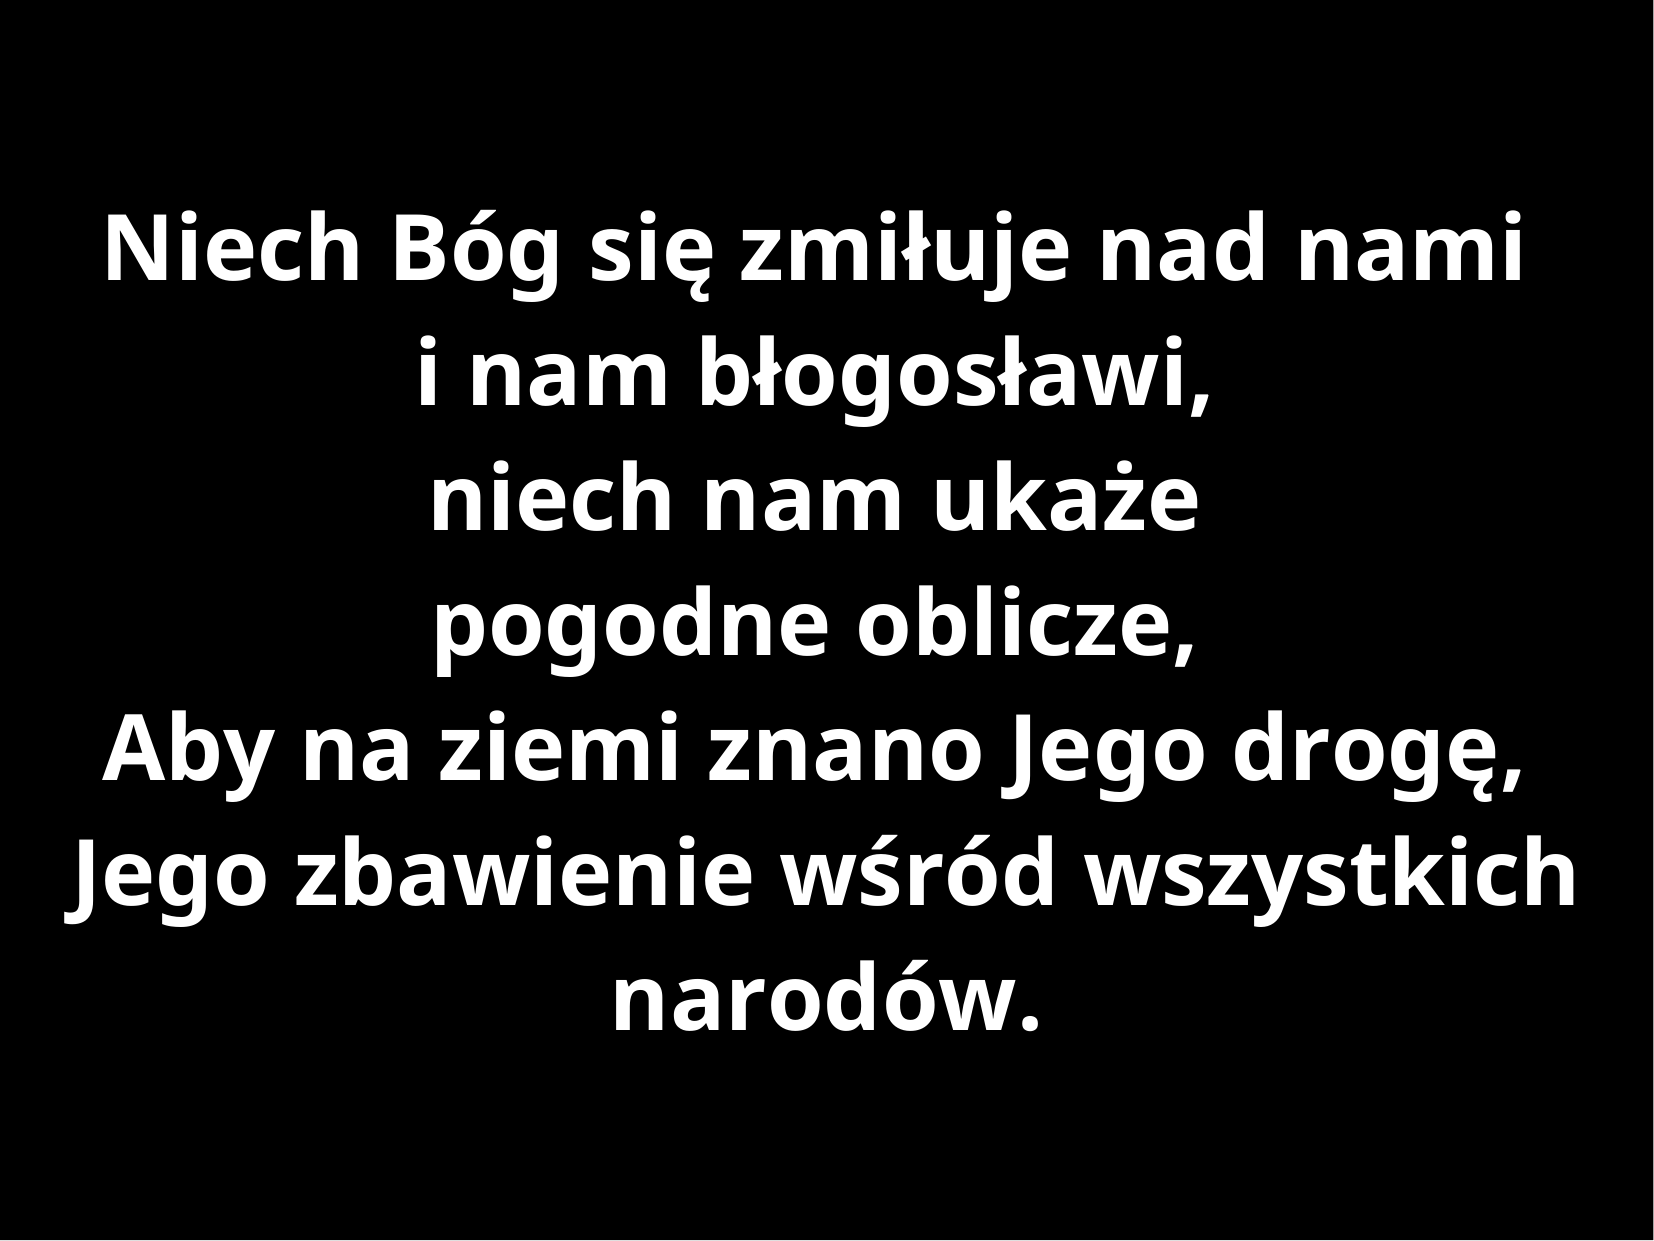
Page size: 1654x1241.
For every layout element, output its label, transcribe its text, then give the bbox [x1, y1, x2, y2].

title Niech Bóg się zmiłuje nad nami i nam błogosławi, niech nam ukaże pogodne oblicze, Aby na ziemi znano Jego drogę, Jego zbawienie wśród wszystkich narodów. [0, 0, 1654, 1241]
